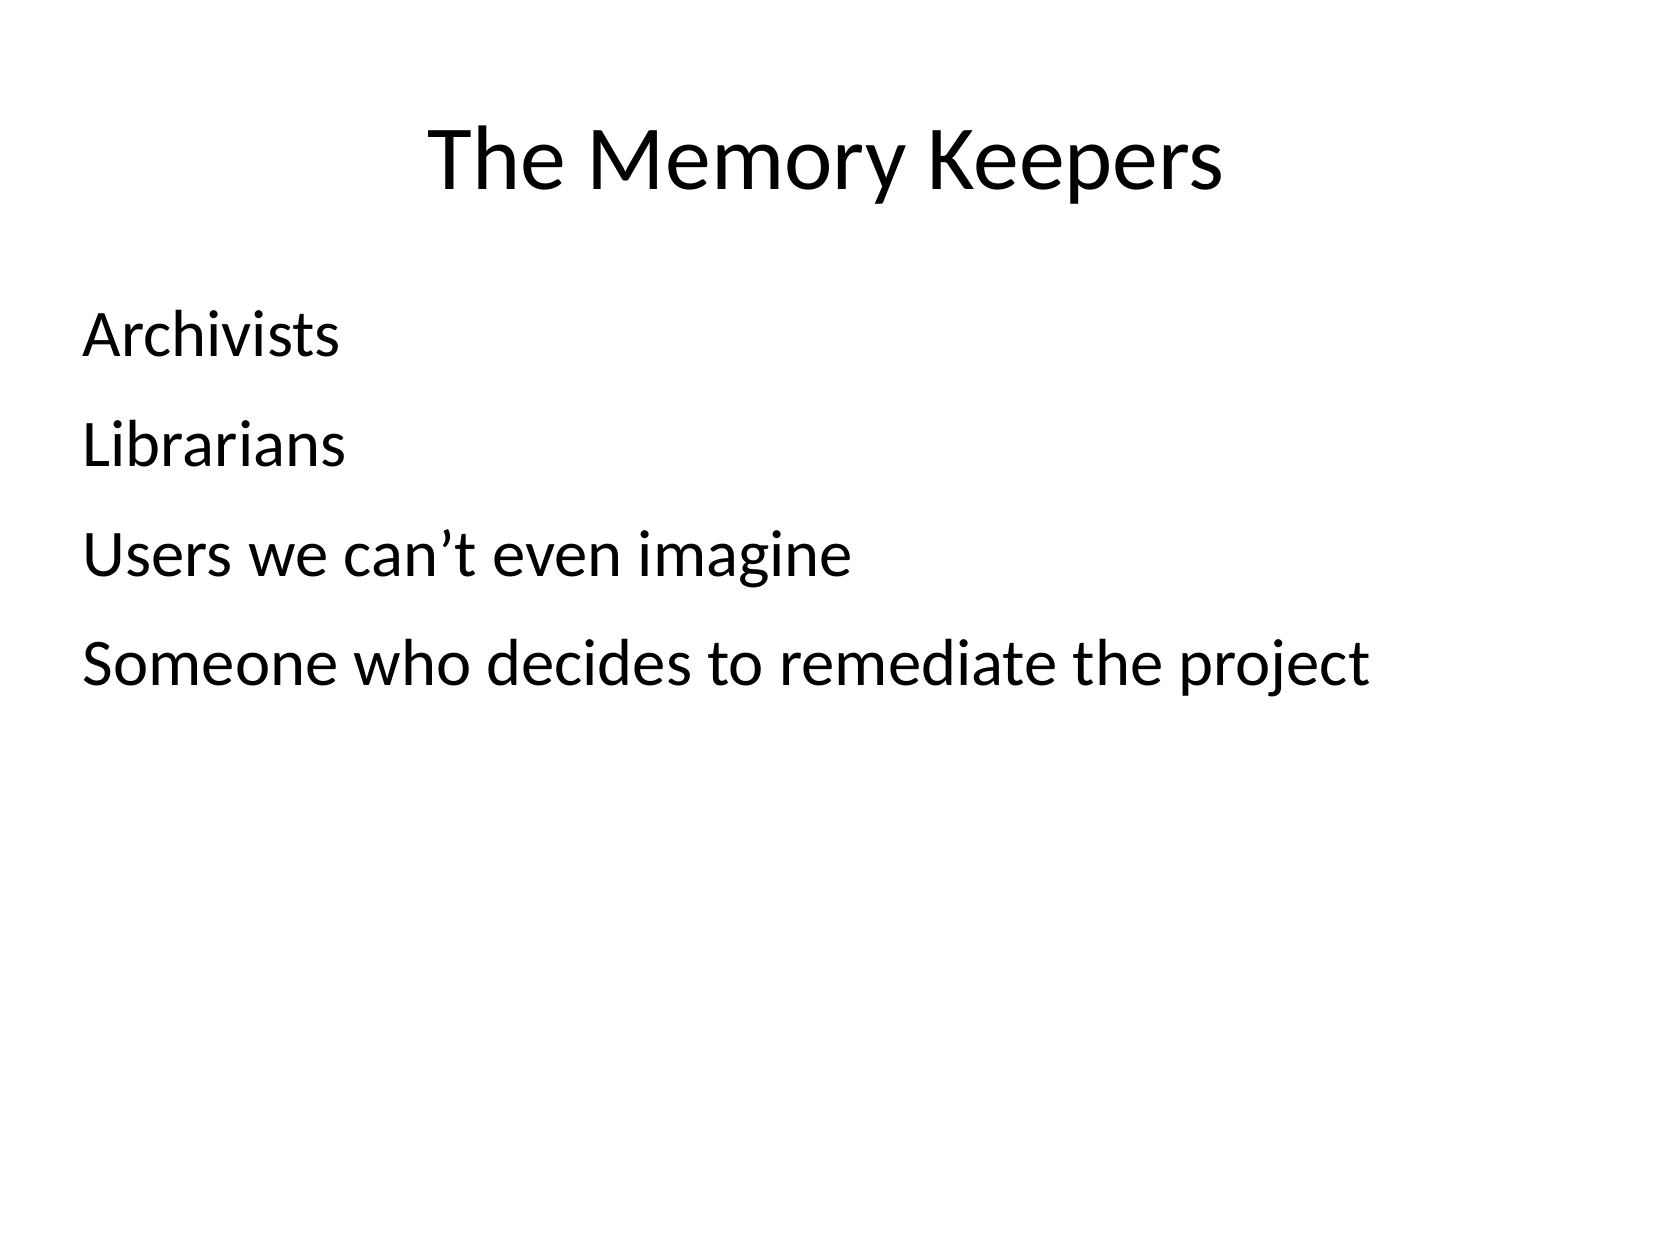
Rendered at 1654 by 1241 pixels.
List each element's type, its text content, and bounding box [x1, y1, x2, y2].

list Archivists Librarians Users we can’t even imagine Someone who decides to remediate the project [82, 290, 1590, 1129]
title The Memory Keepers [82, 49, 1571, 257]
